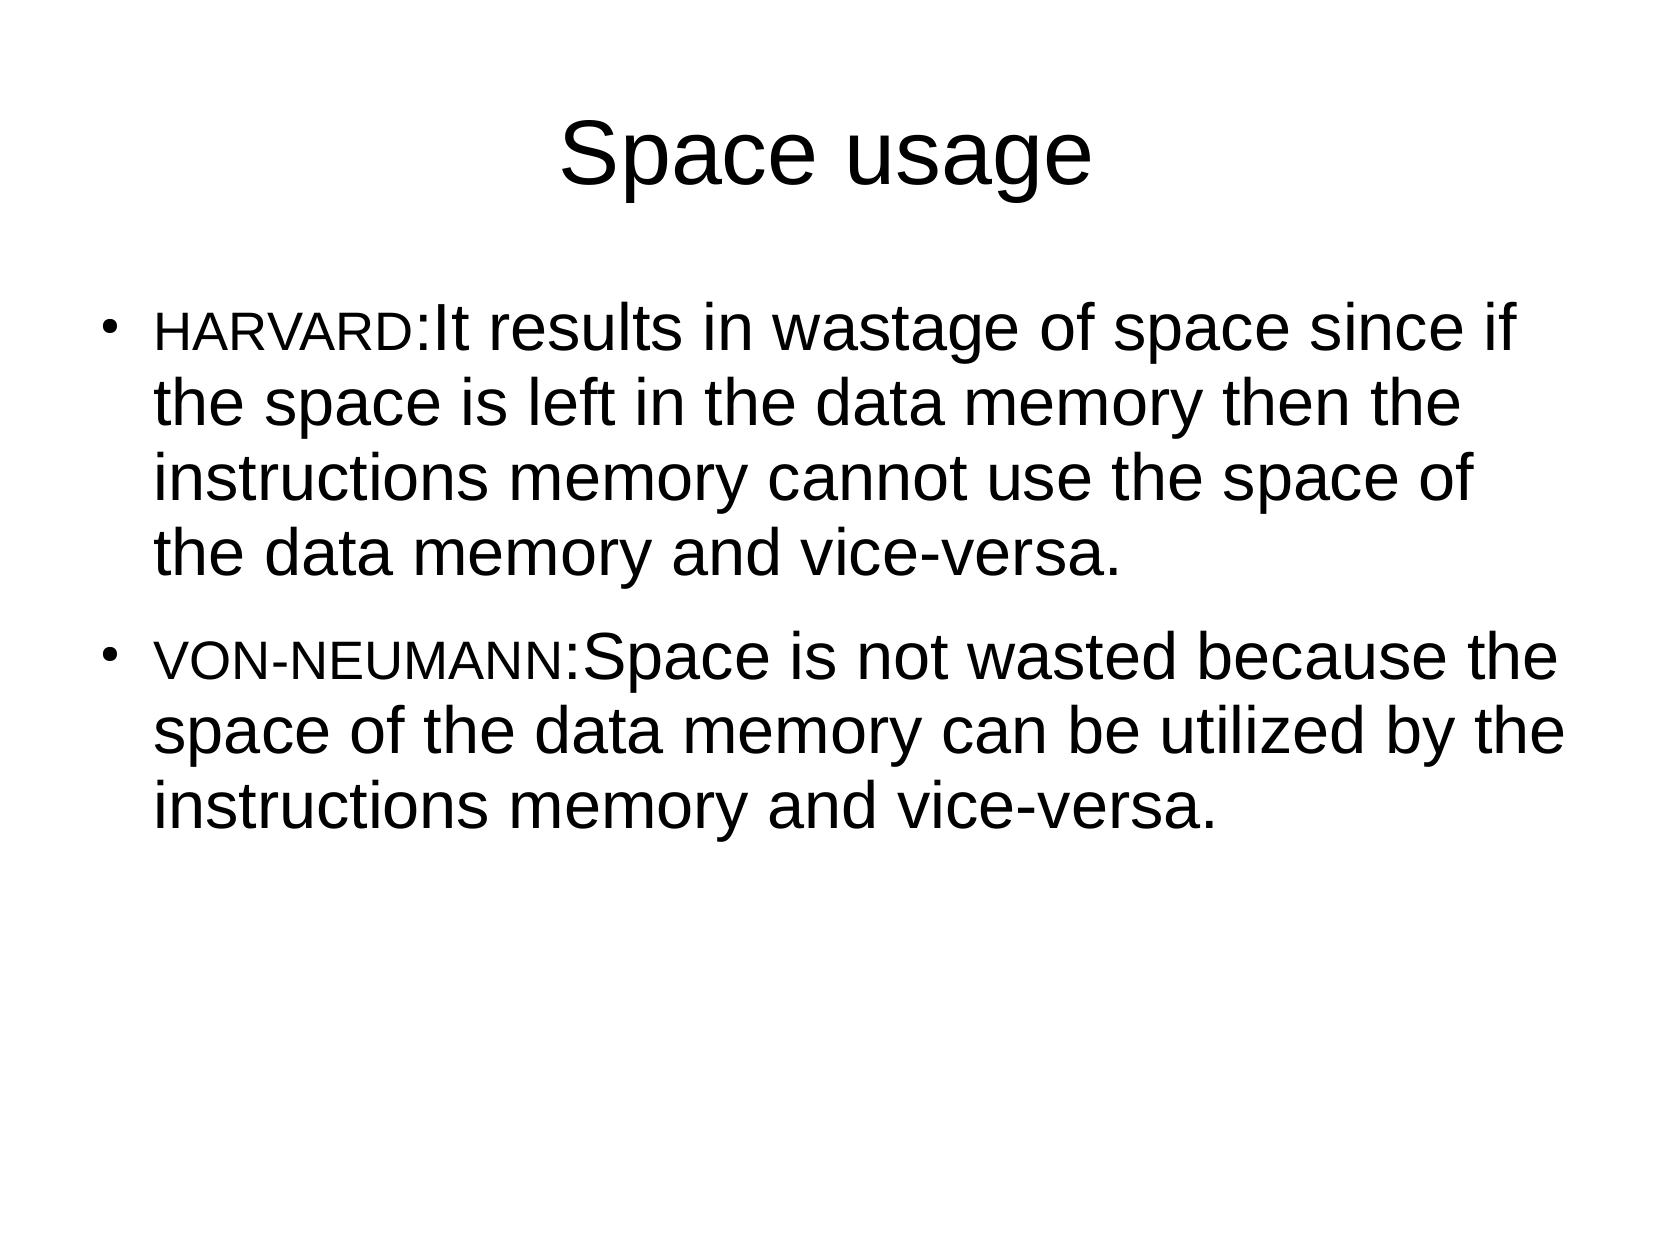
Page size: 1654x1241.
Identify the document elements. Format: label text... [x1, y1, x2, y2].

title Space usage [82, 49, 1571, 257]
list HARVARD:It results in wastage of space since if the space is left in the data memory then the instructions memory cannot use the space of the data memory and vice-versa. VON-NEUMANN:Space is not wasted because the space of the data memory can be utilized by the instructions memory and vice-versa. [82, 290, 1571, 1010]
